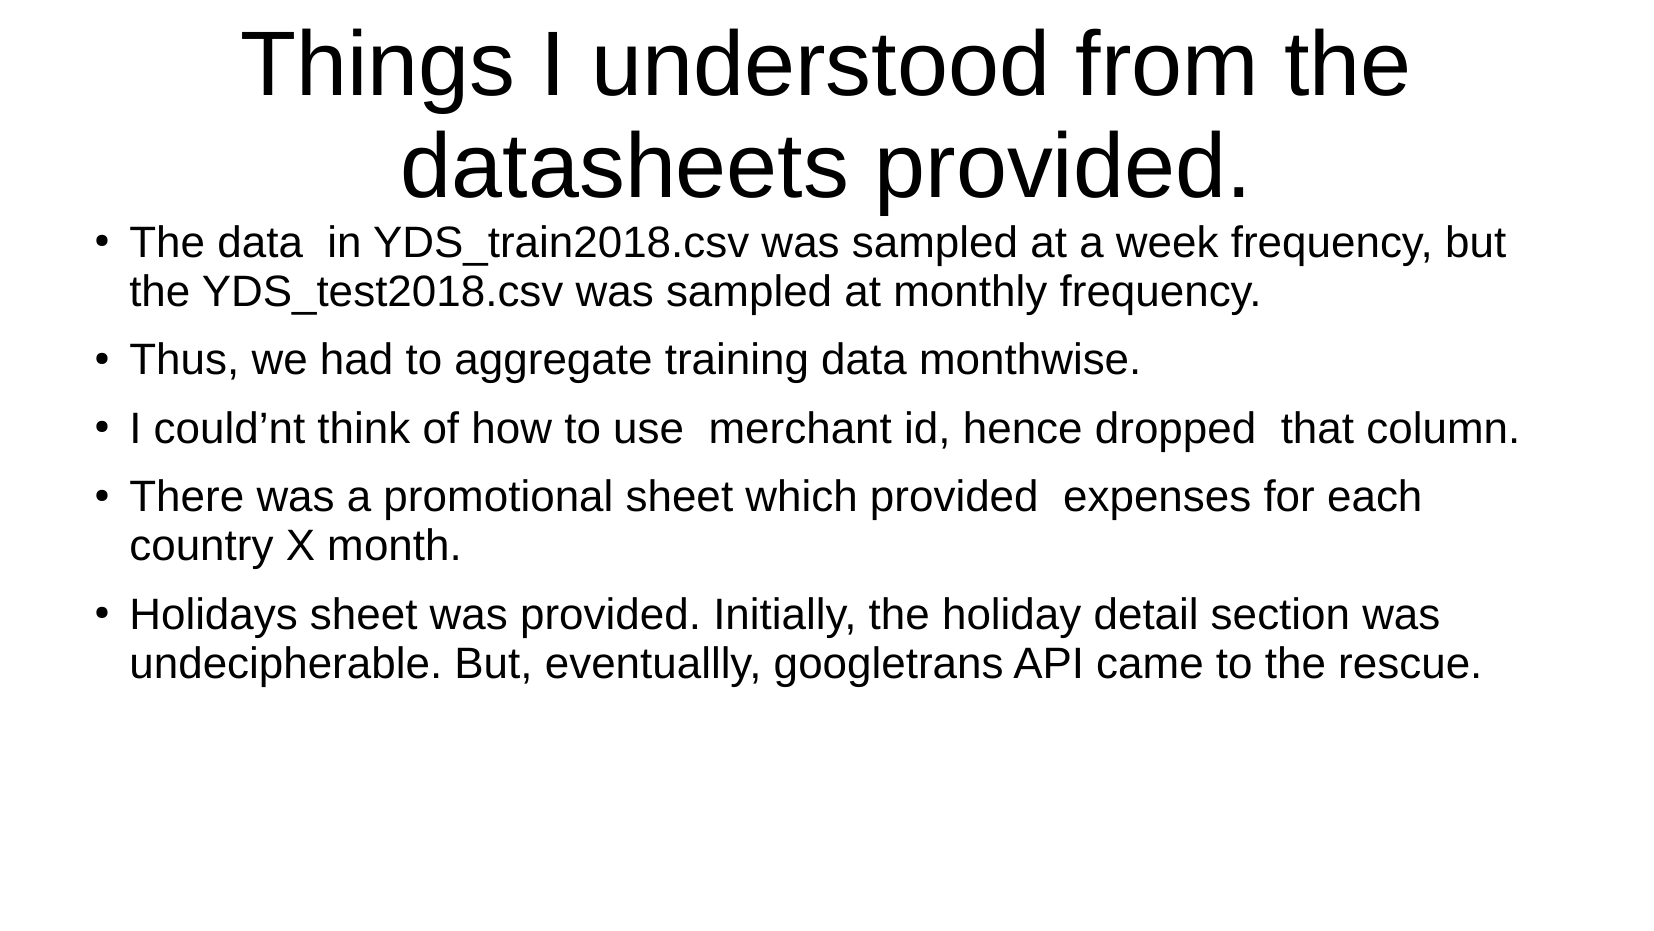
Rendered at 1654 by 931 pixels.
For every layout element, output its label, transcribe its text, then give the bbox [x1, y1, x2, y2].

list The data in YDS_train2018.csv was sampled at a week frequency, but the YDS_test2018.csv was sampled at monthly frequency. Thus, we had to aggregate training data monthwise. I could’nt think of how to use merchant id, hence dropped that column. There was a promotional sheet which provided expenses for each country X month. Holidays sheet was provided. Initially, the holiday detail section was undecipherable. But, eventuallly, googletrans API came to the rescue. [82, 217, 1571, 758]
title Things I understood from the datasheets provided. [82, 28, 1571, 201]
